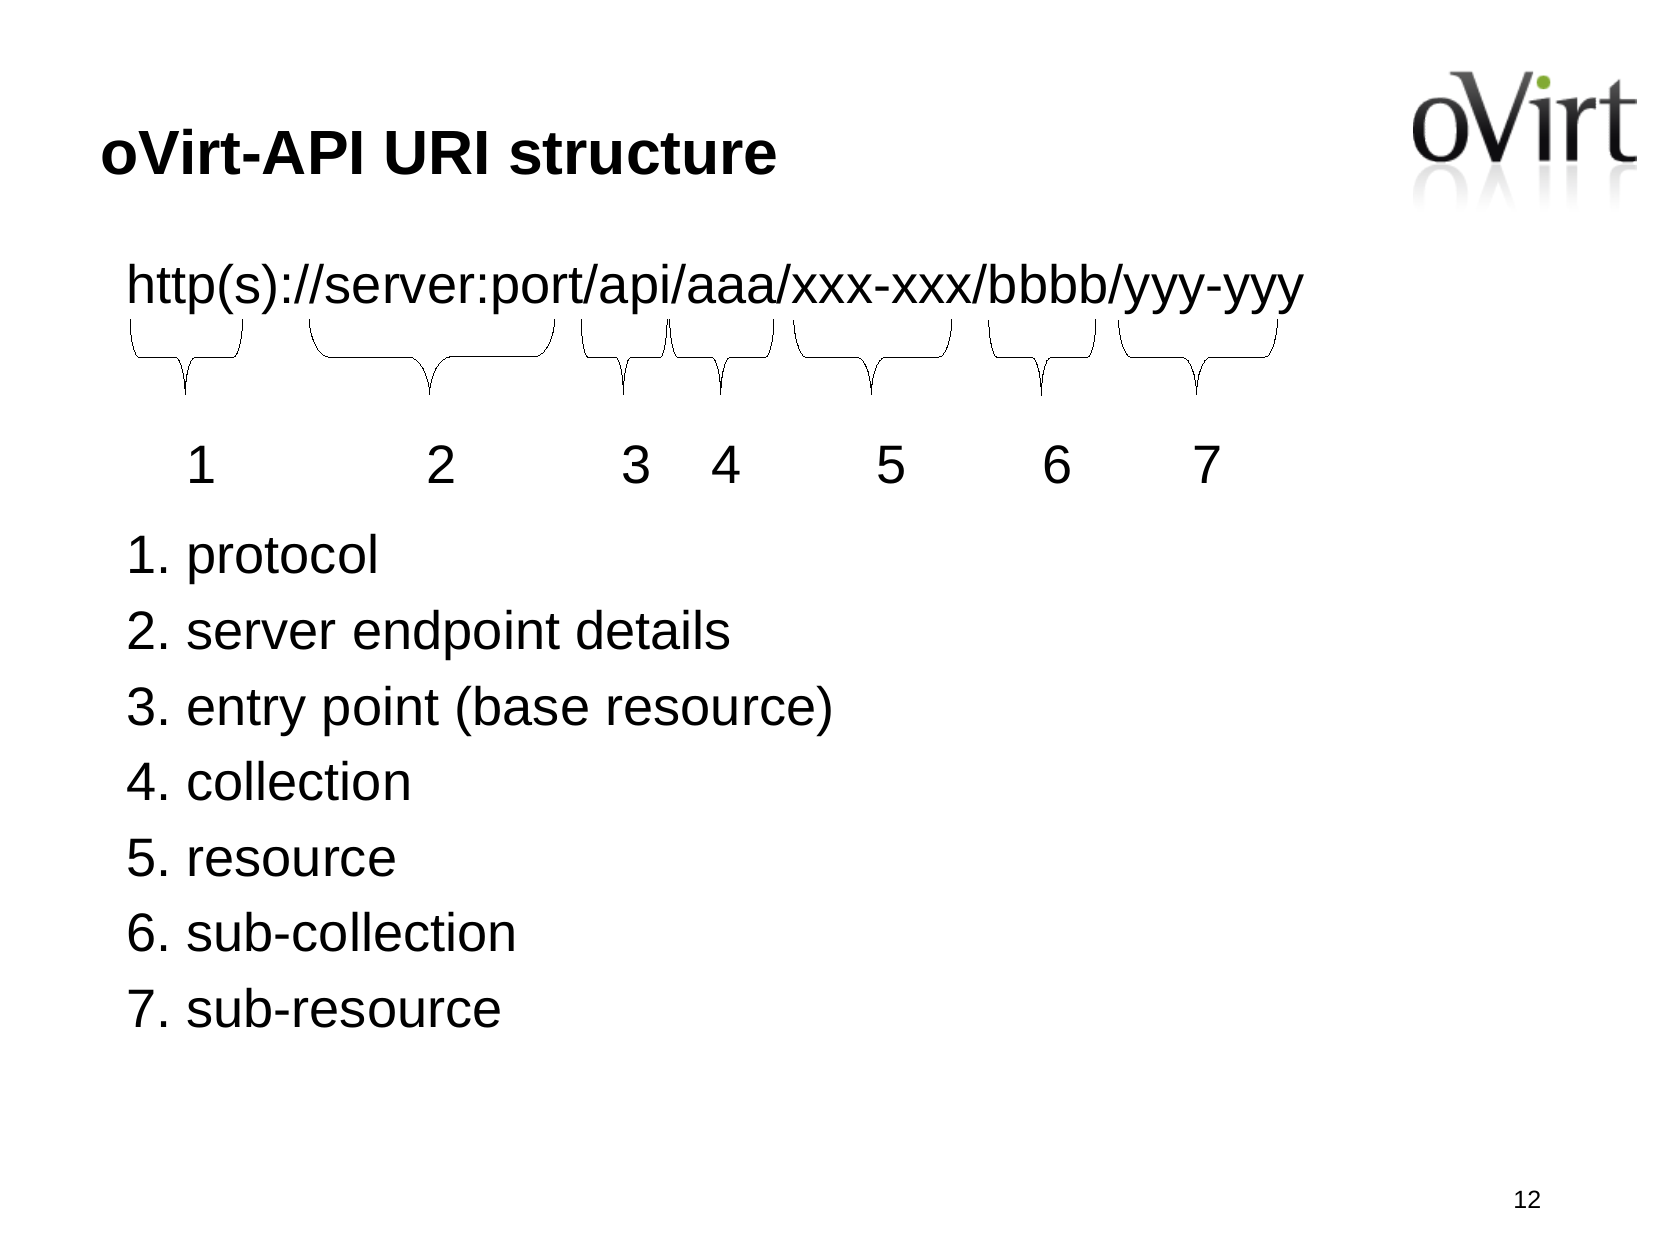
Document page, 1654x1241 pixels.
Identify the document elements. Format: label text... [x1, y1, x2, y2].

picture [1413, 63, 1637, 212]
title oVirt-API URI structure [100, 96, 1424, 209]
list http(s)://server:port/api/aaa/xxx-xxx/bbbb/yyy-yyy 1 2 3 4 5 6 7 1. protocol 2. server endpoint details 3. entry point (base resource) 4. collection 5. resource 6. sub-collection 7. sub-resource [55, 254, 1589, 1220]
